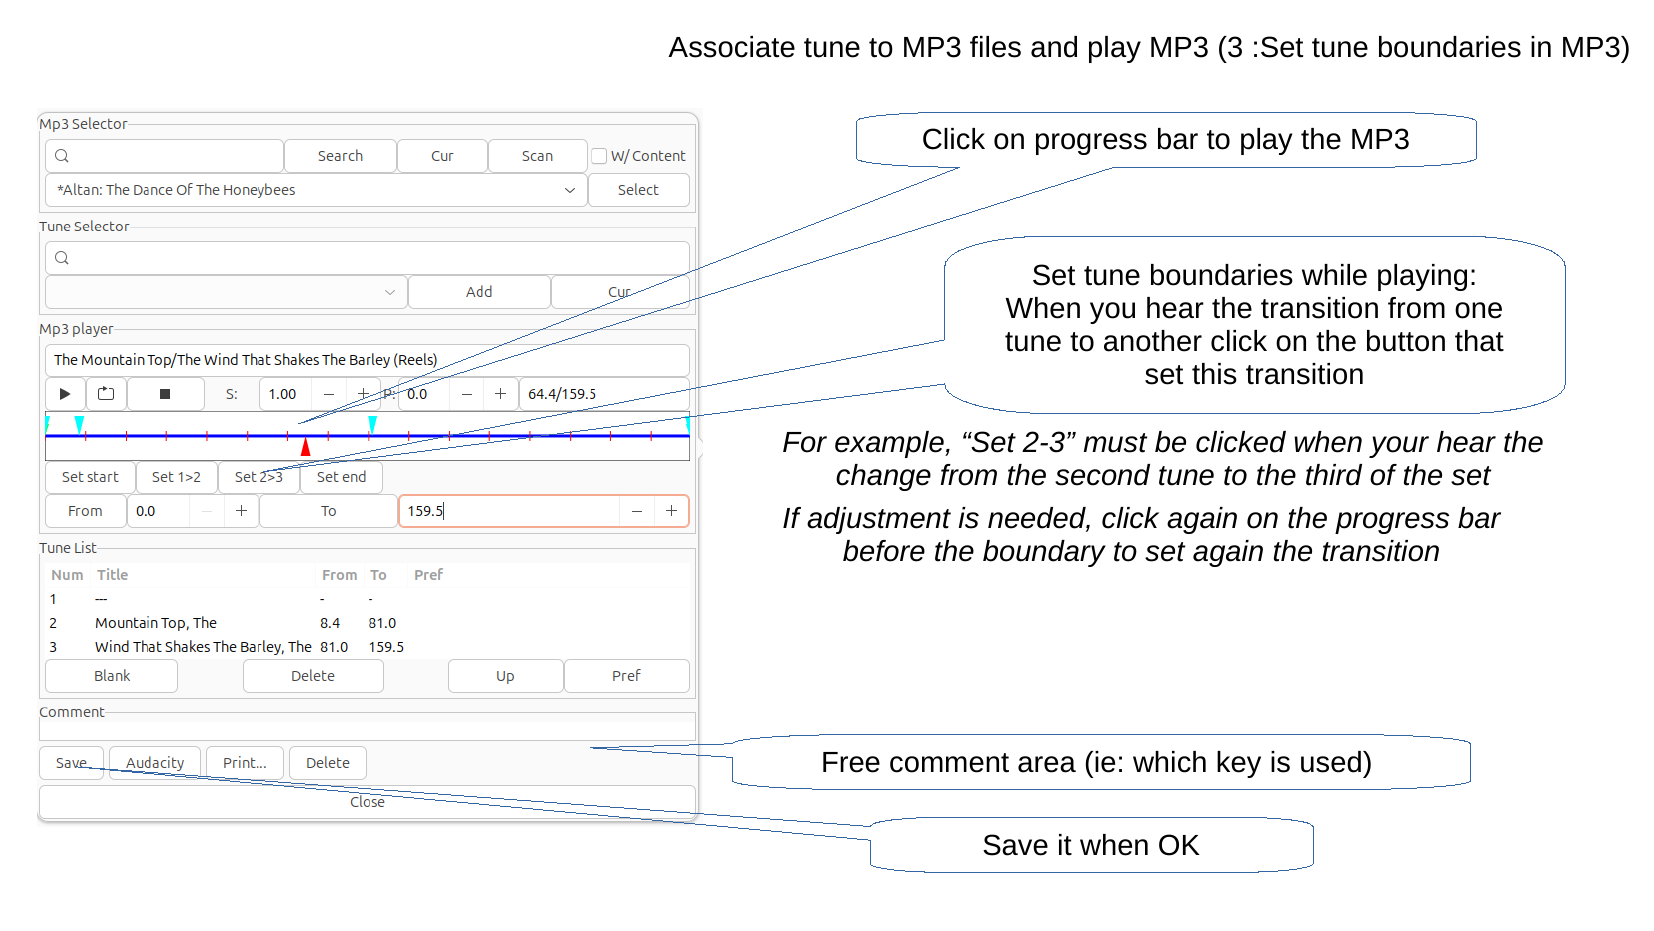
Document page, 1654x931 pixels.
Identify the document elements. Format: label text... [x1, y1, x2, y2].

text_box If adjustment is needed, click again on the progress bar before the boundary to set again the transition [767, 495, 1595, 579]
text_box For example, “Set 2-3” must be clicked when your hear the change from the second tune to the third of the set [767, 418, 1595, 495]
text_box Set tune boundaries while playing: When you hear the transition from one tune to another click on the button that set this transition [263, 236, 1566, 472]
text_box Save it when OK [76, 766, 1314, 873]
text_box Associate tune to MP3 files and play MP3 (3 :Set tune boundaries in MP3) [654, 24, 1645, 72]
text_box Free comment area (ie: which key is used) [590, 734, 1471, 790]
text_box Click on progress bar to play the MP3 [298, 112, 1477, 424]
picture [37, 108, 703, 827]
